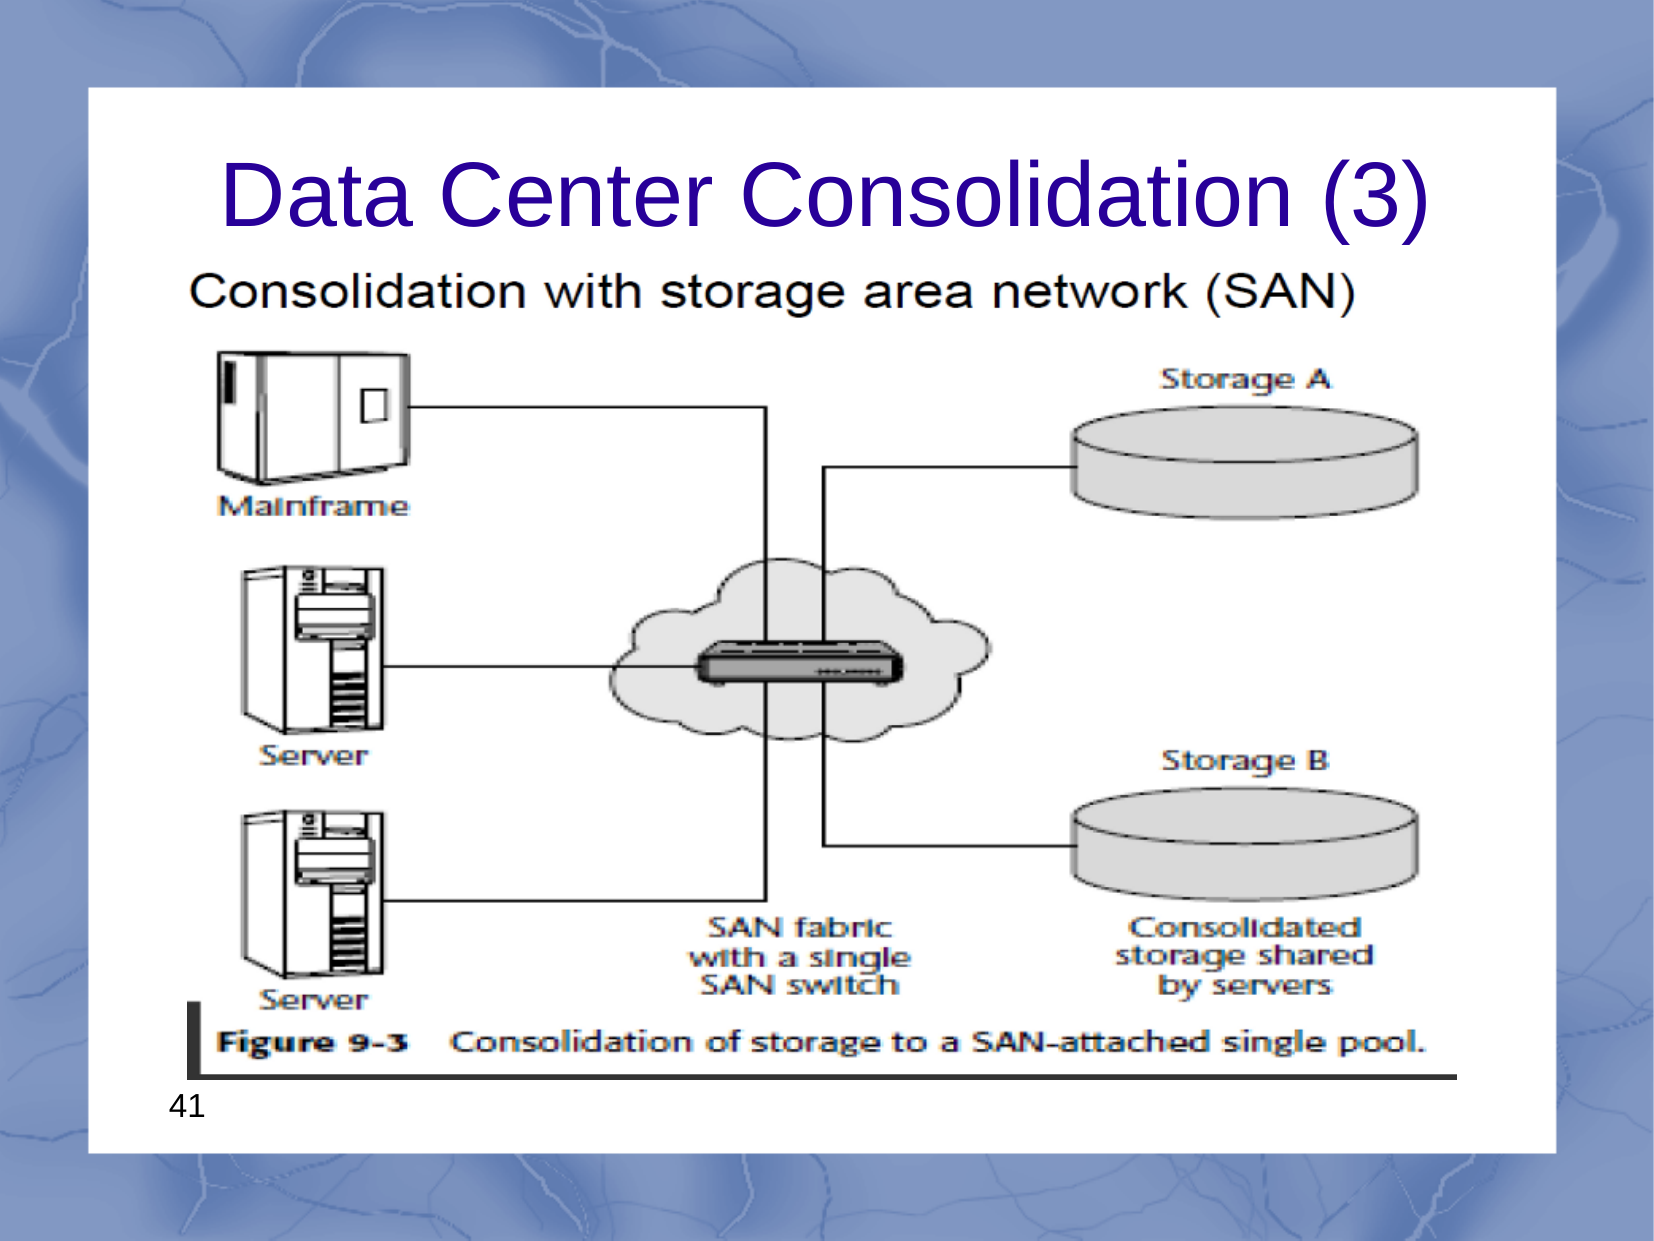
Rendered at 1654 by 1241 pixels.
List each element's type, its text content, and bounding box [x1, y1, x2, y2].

picture [0, 0, 1654, 1241]
title Data Center Consolidation (3) [118, 90, 1536, 298]
